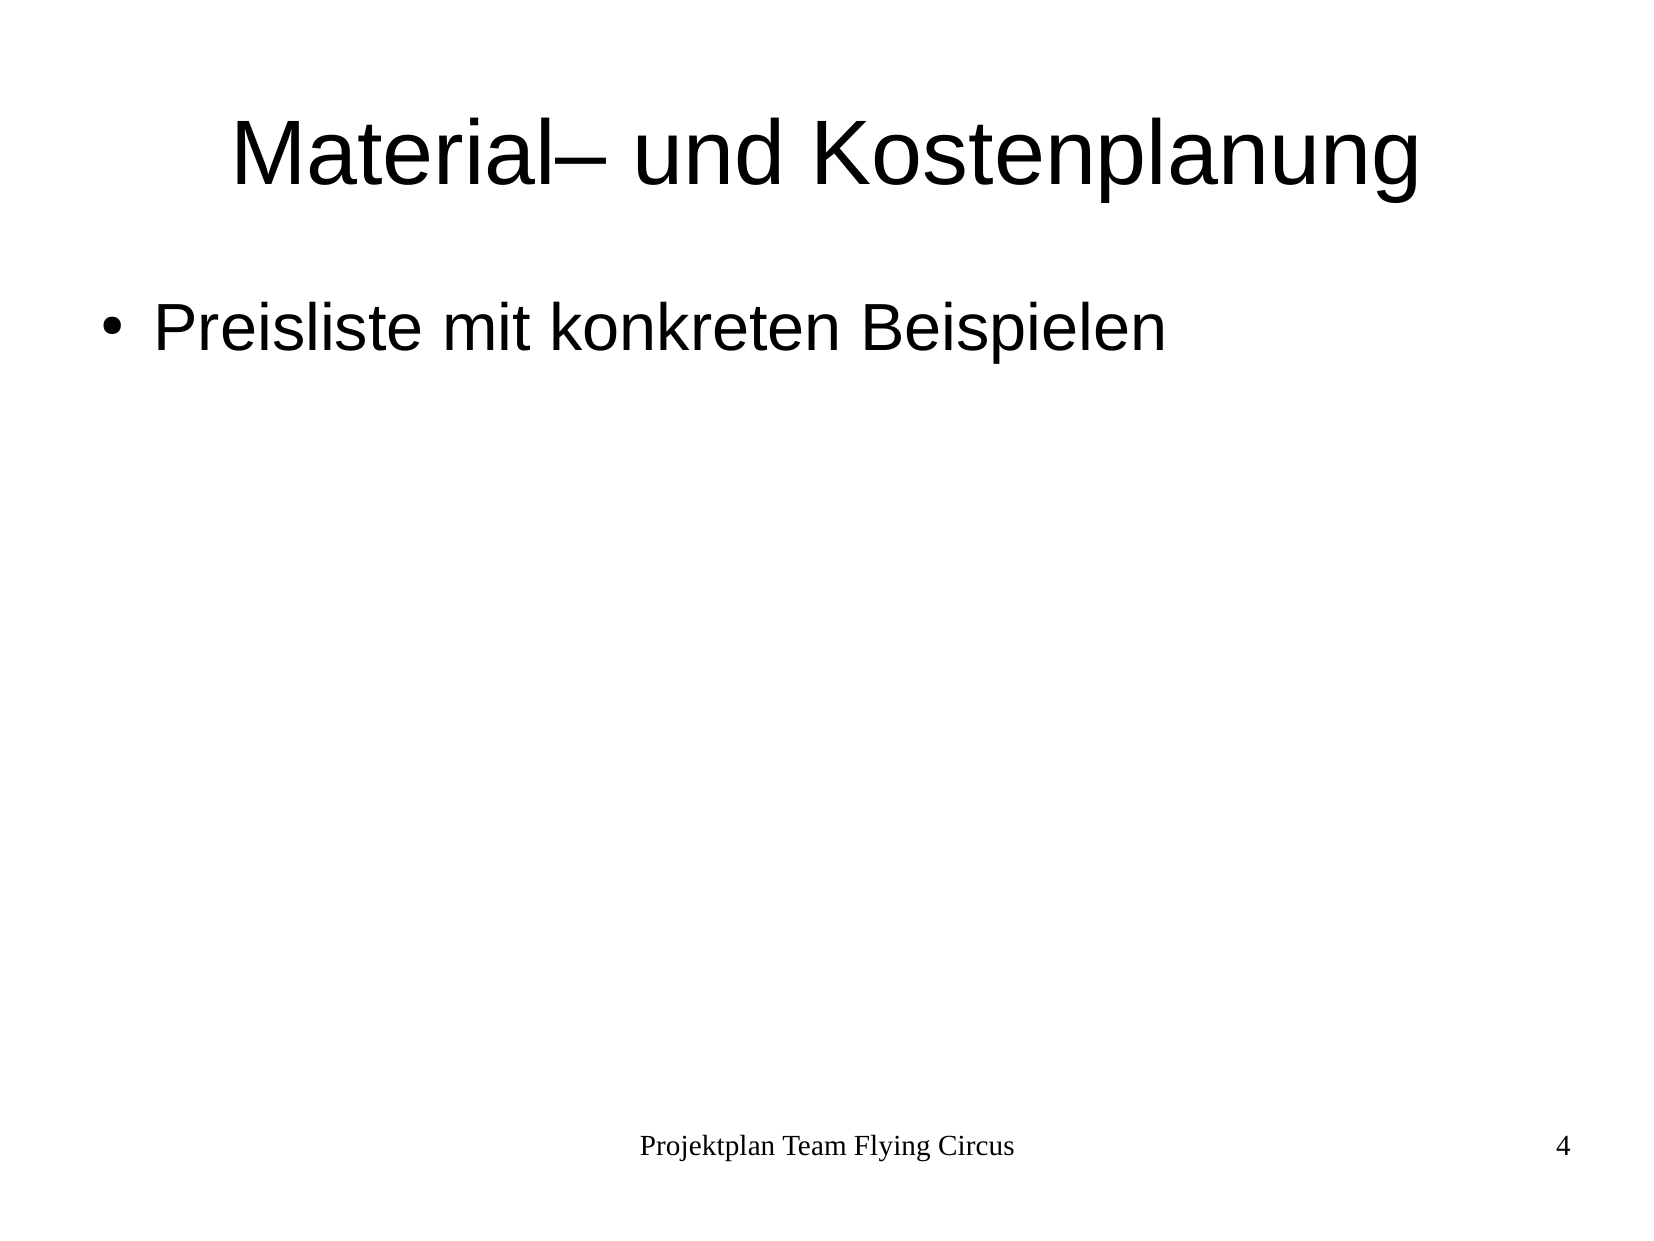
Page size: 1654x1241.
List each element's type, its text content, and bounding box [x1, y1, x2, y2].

title Material– und Kostenplanung [82, 49, 1571, 257]
list Preisliste mit konkreten Beispielen [82, 290, 1571, 1109]
